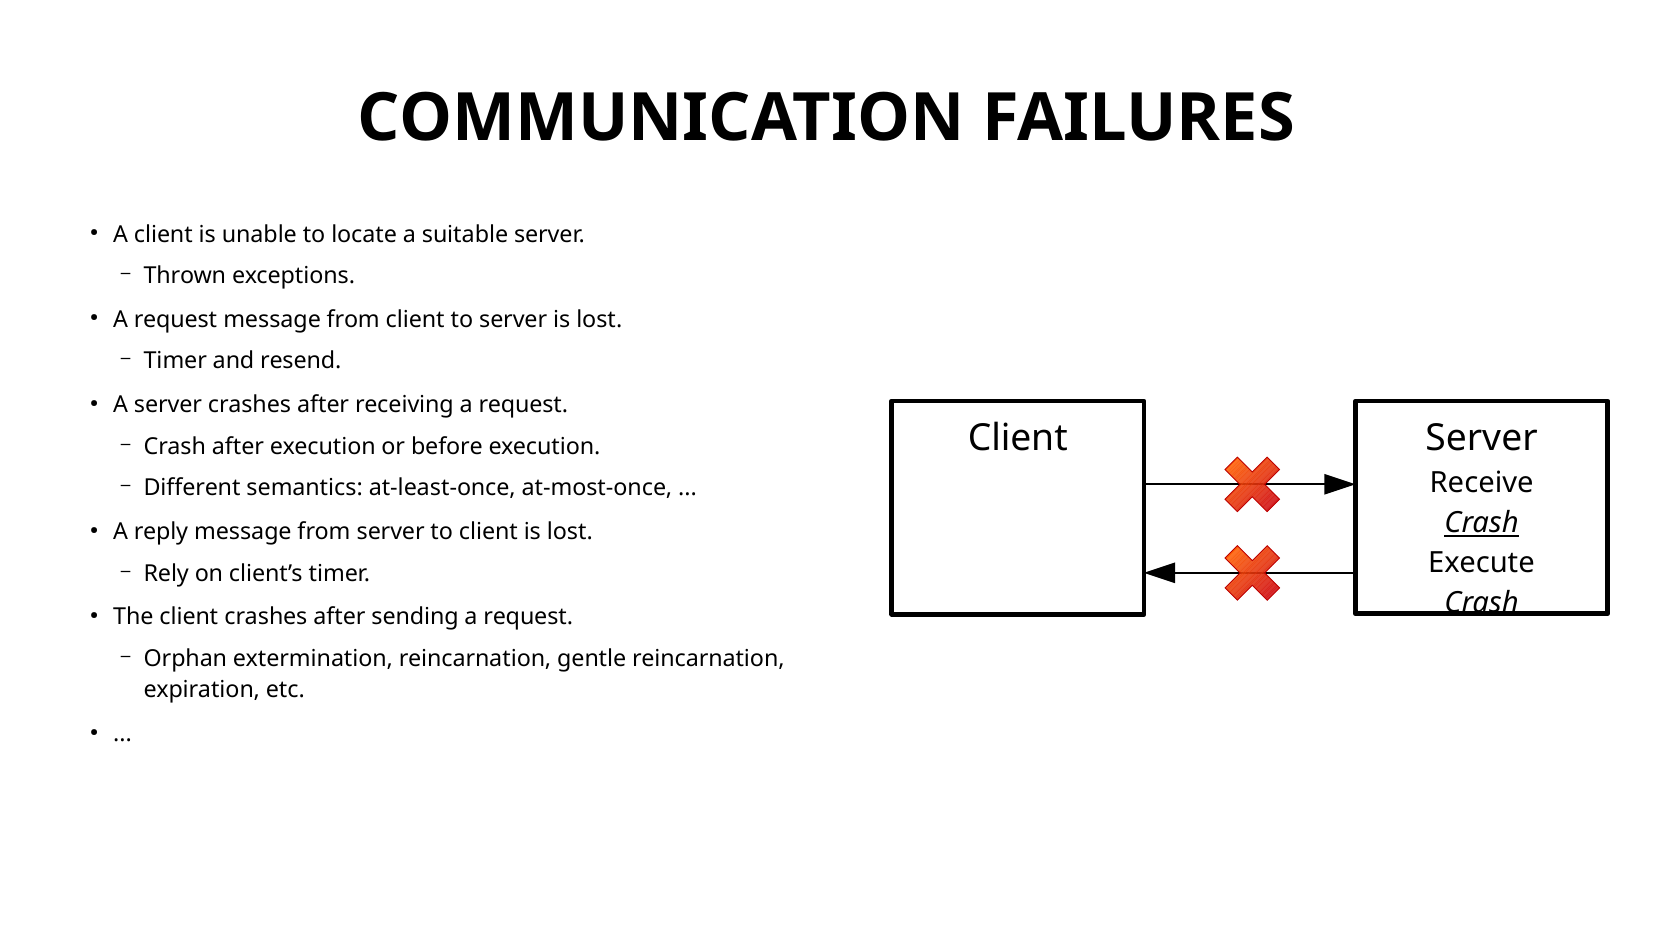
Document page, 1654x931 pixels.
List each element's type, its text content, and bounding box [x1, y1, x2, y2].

picture [1204, 437, 1300, 621]
text_box Server Receive Crash Execute Crash [1355, 401, 1608, 614]
title COMMUNICATION FAILURES [82, 36, 1571, 193]
list A client is unable to locate a suitable server. Thrown exceptions. A request message from client to server is lost. Timer and resend. A server crashes after receiving a request. Crash after execution or before execution. Different semantics: at-least-once, at-most-once, ... A reply message from server to client is lost. Rely on client’s timer. The client crashes after sending a request. Orphan extermination, reincarnation, gentle reincarnation, expiration, etc. ... [82, 217, 809, 757]
text_box Client [891, 400, 1145, 615]
